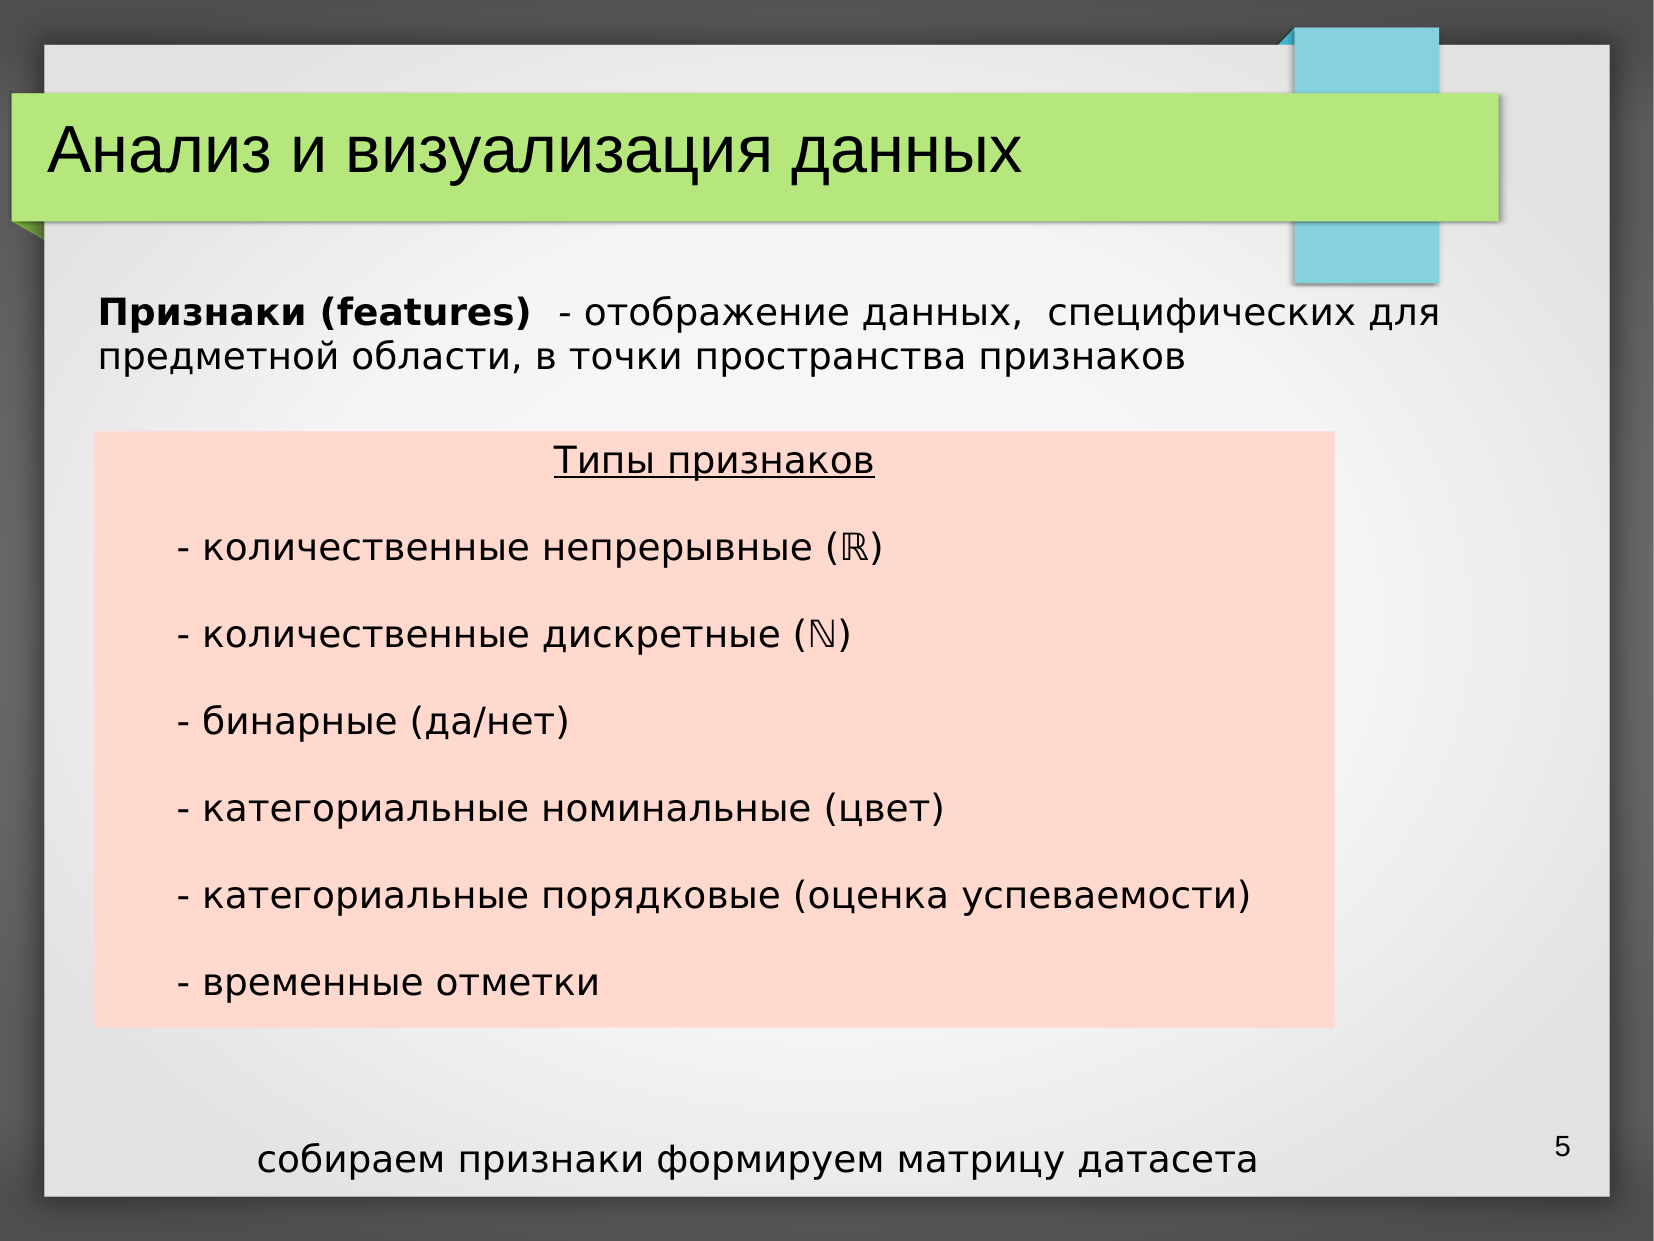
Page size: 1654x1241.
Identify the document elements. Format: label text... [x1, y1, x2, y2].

title Анализ и визуализация данных [47, 109, 1465, 189]
text_box собираем признаки формируем матрицу датасета [241, 1086, 1453, 1189]
picture [0, 0, 1654, 1241]
text_box Признаки (features) - отображение данных, специфических для предметной области, в точки пространства признаков [82, 283, 1548, 449]
text_box Типы признаков - количественные непрерывные (ℝ) - количественные дискретные (ℕ) - бинарные (да/нет) - категориальные номинальные (цвет) - категориальные порядковые (оценка успеваемости) - временные отметки [94, 431, 1335, 1028]
